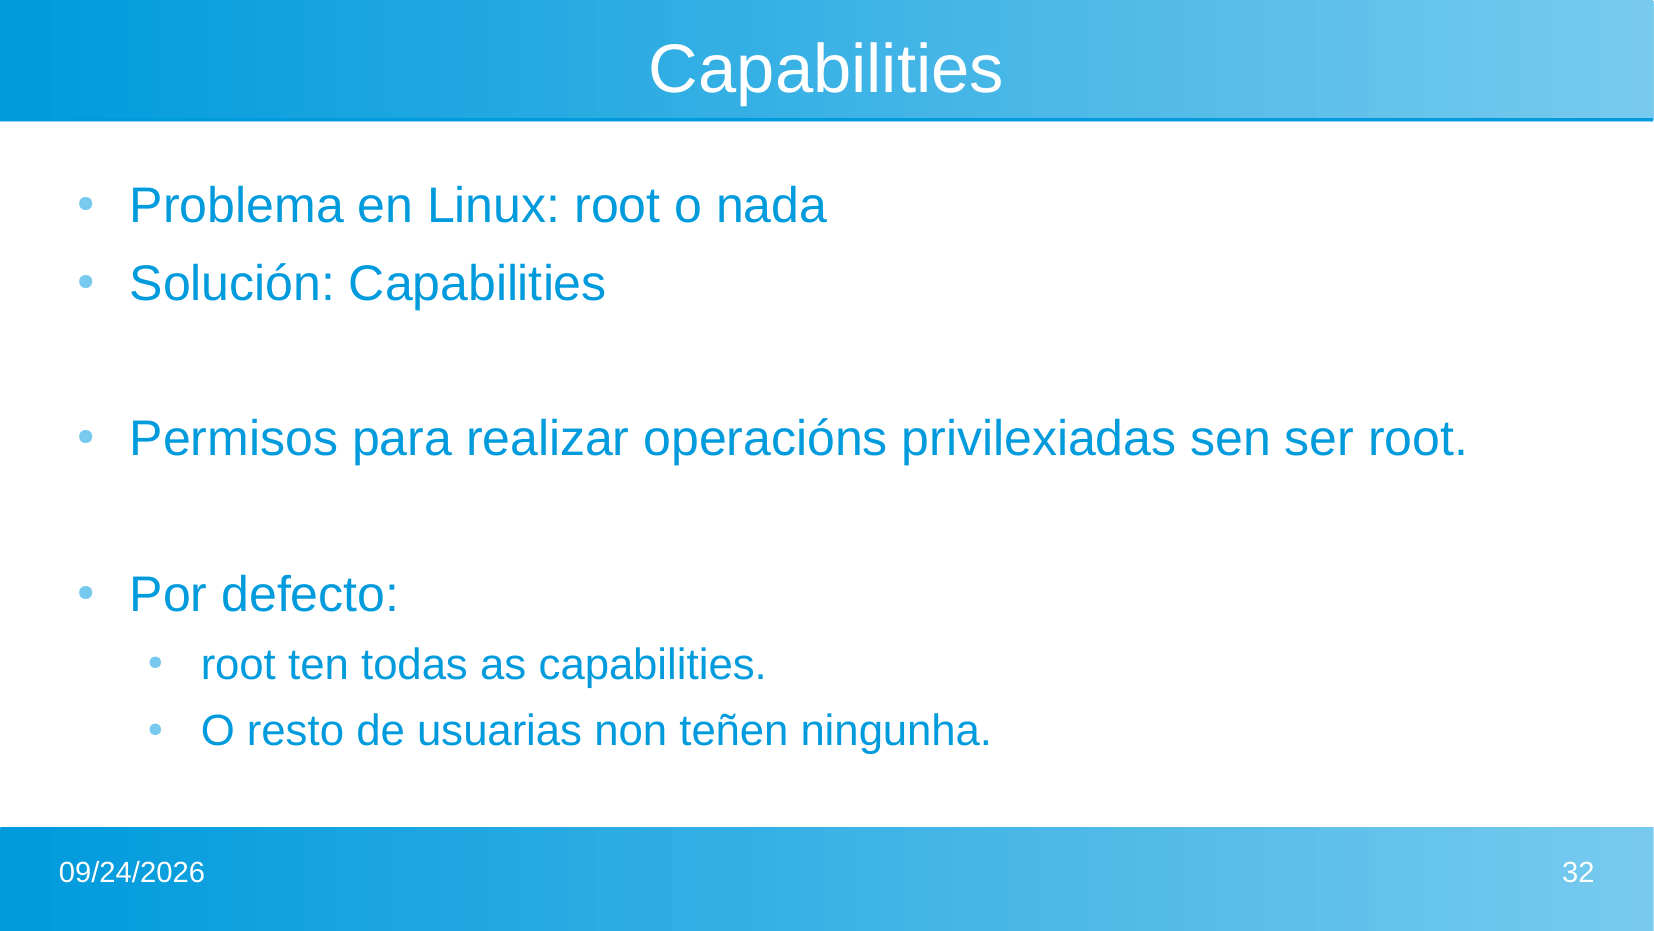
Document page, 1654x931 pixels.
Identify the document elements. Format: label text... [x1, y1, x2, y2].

list Problema en Linux: root o nada Solución: Capabilities Permisos para realizar operacións privilexiadas sen ser root. Por defecto: root ten todas as capabilities. O resto de usuarias non teñen ningunha. [59, 177, 1595, 768]
title Capabilities [59, 29, 1595, 108]
